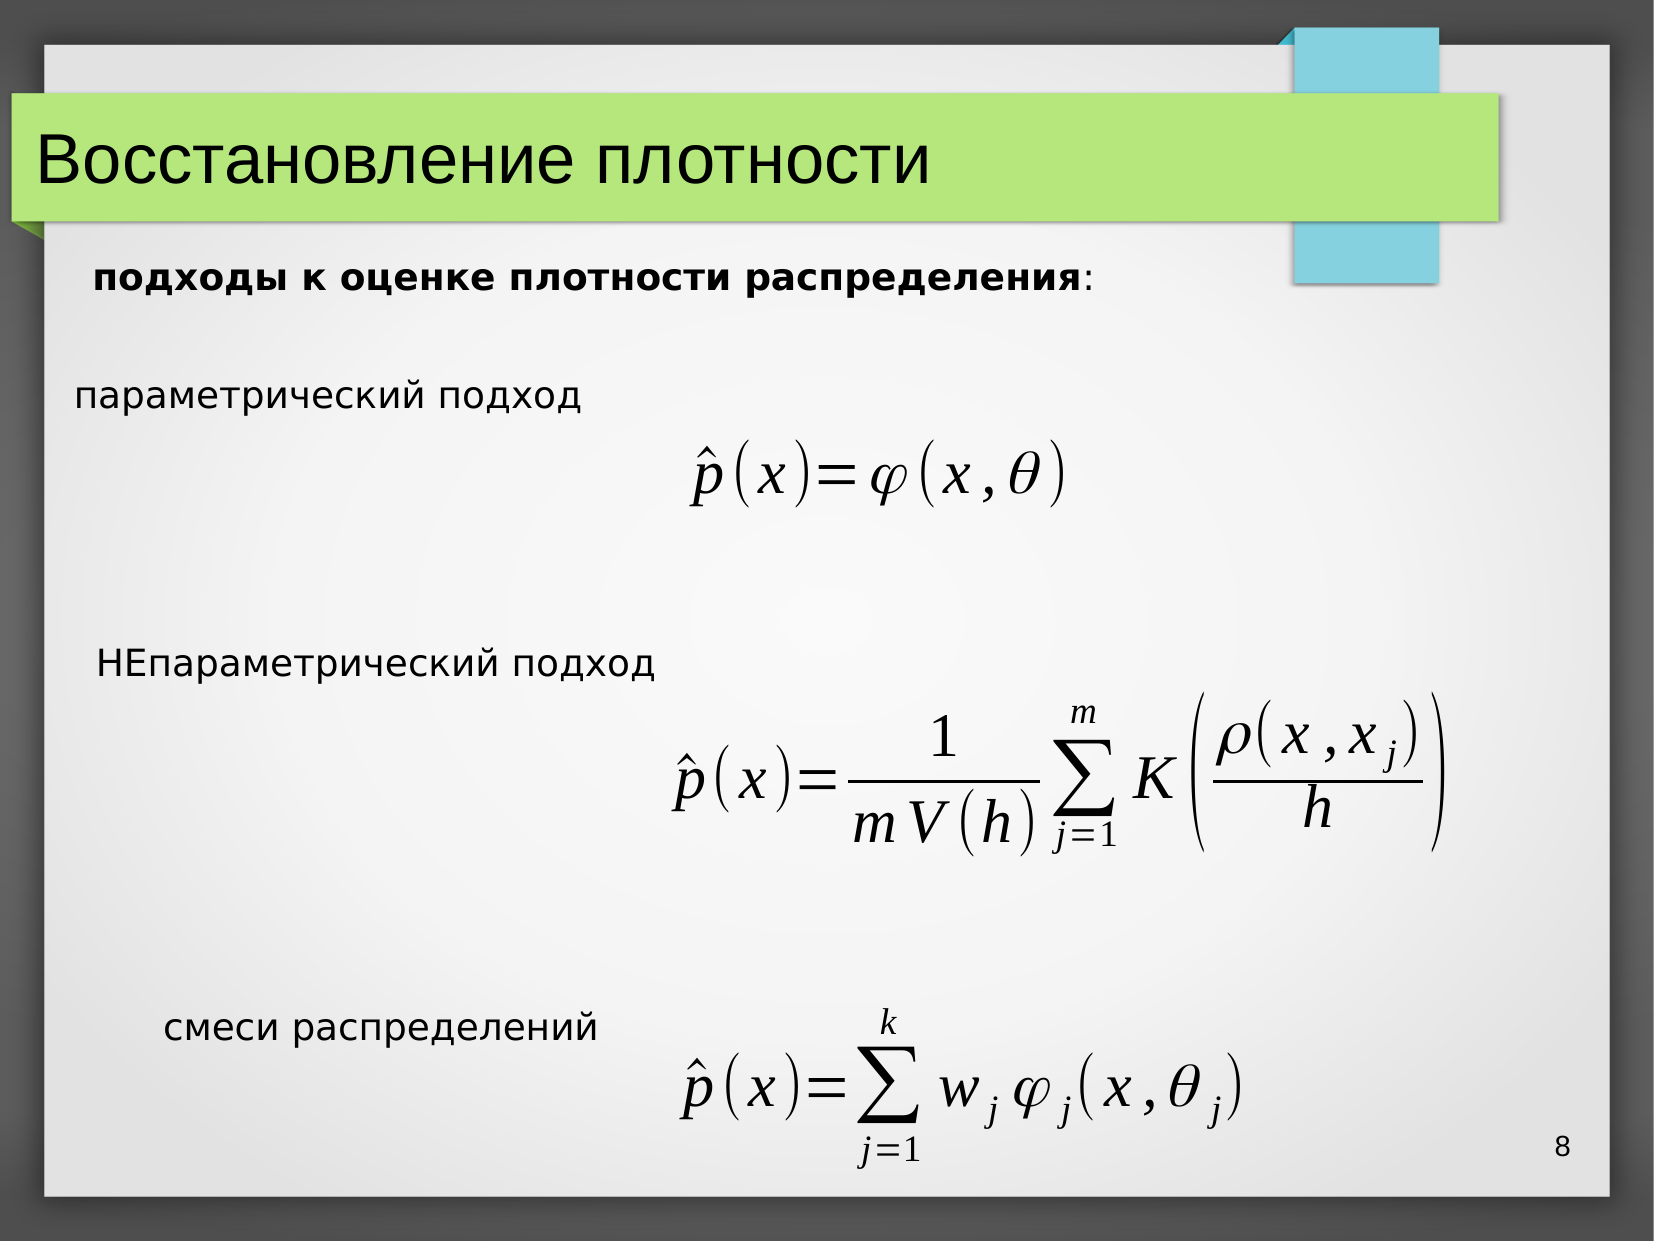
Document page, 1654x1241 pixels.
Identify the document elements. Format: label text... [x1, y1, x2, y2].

chart [661, 687, 1457, 863]
text_box подходы к оценке плотности распределения: [77, 248, 1111, 309]
picture [0, 0, 1654, 1241]
chart [681, 437, 1075, 512]
chart [671, 1000, 1252, 1170]
title Восстановление плотности [35, 118, 1489, 199]
text_box НЕпараметрический подход [81, 634, 696, 718]
text_box параметрический подход [59, 366, 626, 438]
text_box смеси распределений [148, 997, 657, 1059]
